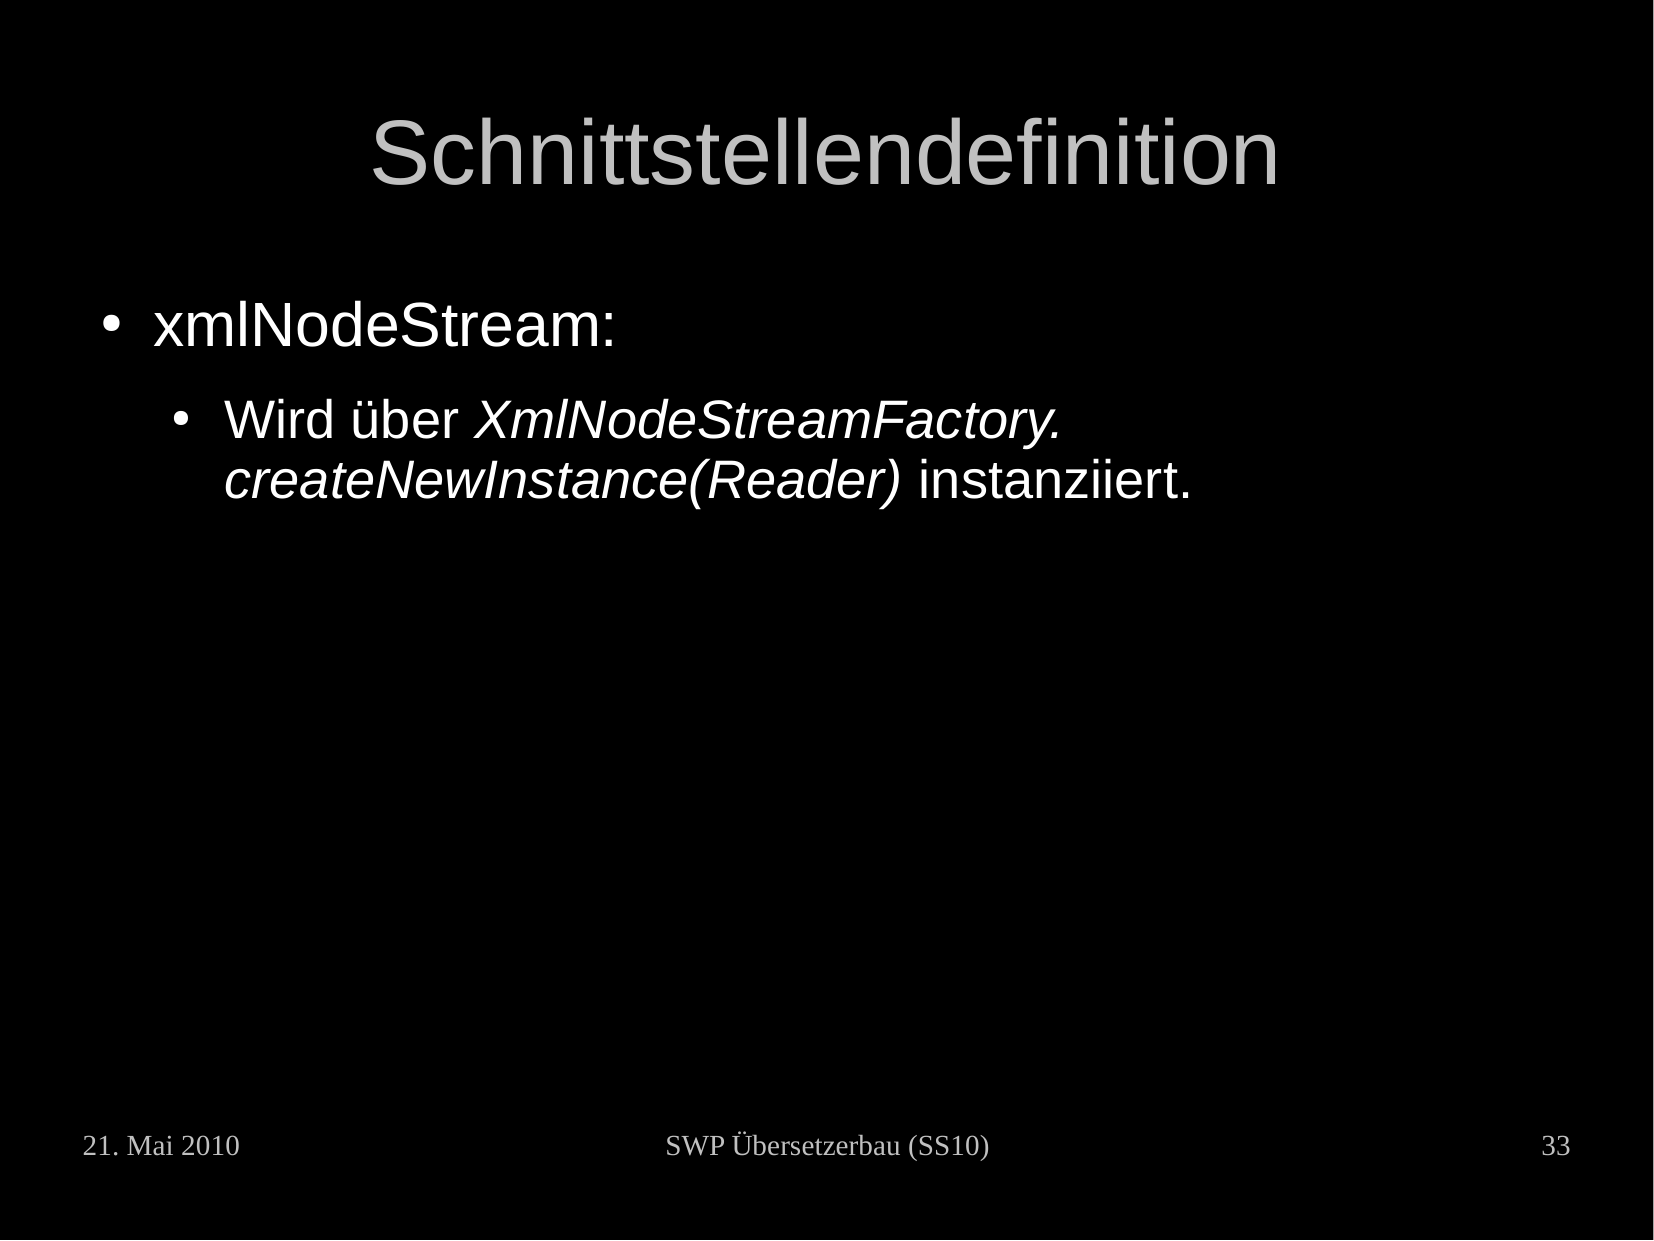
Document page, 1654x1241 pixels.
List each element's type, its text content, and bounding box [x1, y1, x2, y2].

title Schnittstellendefinition [82, 49, 1571, 257]
list xmlNodeStream: Wird über XmlNodeStreamFactory. createNewInstance(Reader) instanziiert. [82, 290, 1571, 1109]
